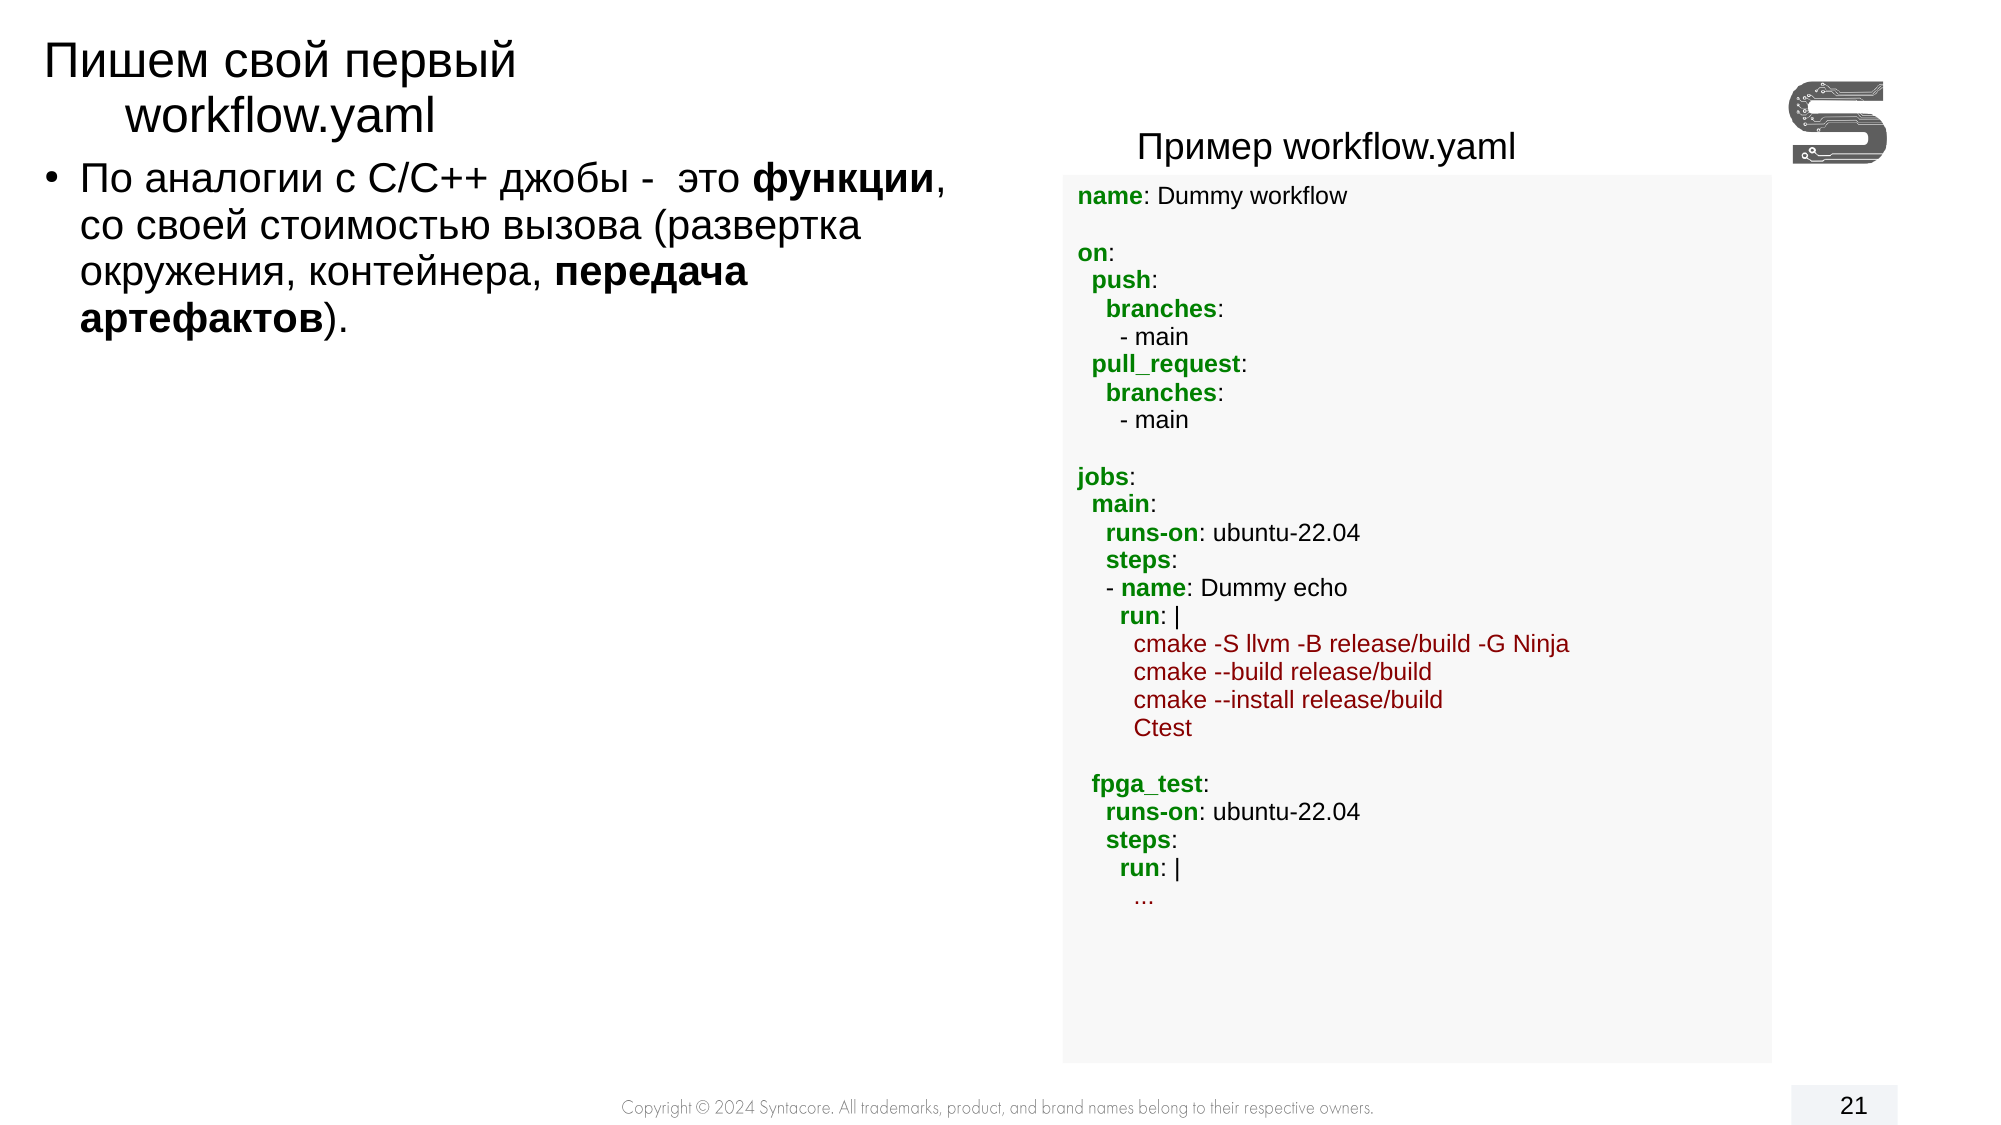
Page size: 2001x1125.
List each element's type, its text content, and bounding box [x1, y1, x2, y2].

text_box Пример workflow.yaml [1122, 118, 1743, 174]
picture [621, 1094, 1381, 1119]
text_box name: Dummy workflow on: push: branches: - main pull_request: branches: - main jobs: main: runs-on: ubuntu-22.04 steps: - name: Dummy echo run: | cmake -S llvm -B release/build -G Ninja cmake --build release/build cmake --install release/build Ctest fpga_test: runs-on: ubuntu-22.04 steps: run: | ... [1062, 174, 1772, 1064]
picture [1788, 81, 1887, 164]
text_box По аналогии с C/C++ джобы - это функции, со своей стоимостью вызова (развертка окружения, контейнера, передача артефактов). [29, 147, 999, 451]
text_box <number> [1825, 1084, 1969, 1125]
text_box Пишем свой первый workflow.yaml [0, 24, 680, 207]
